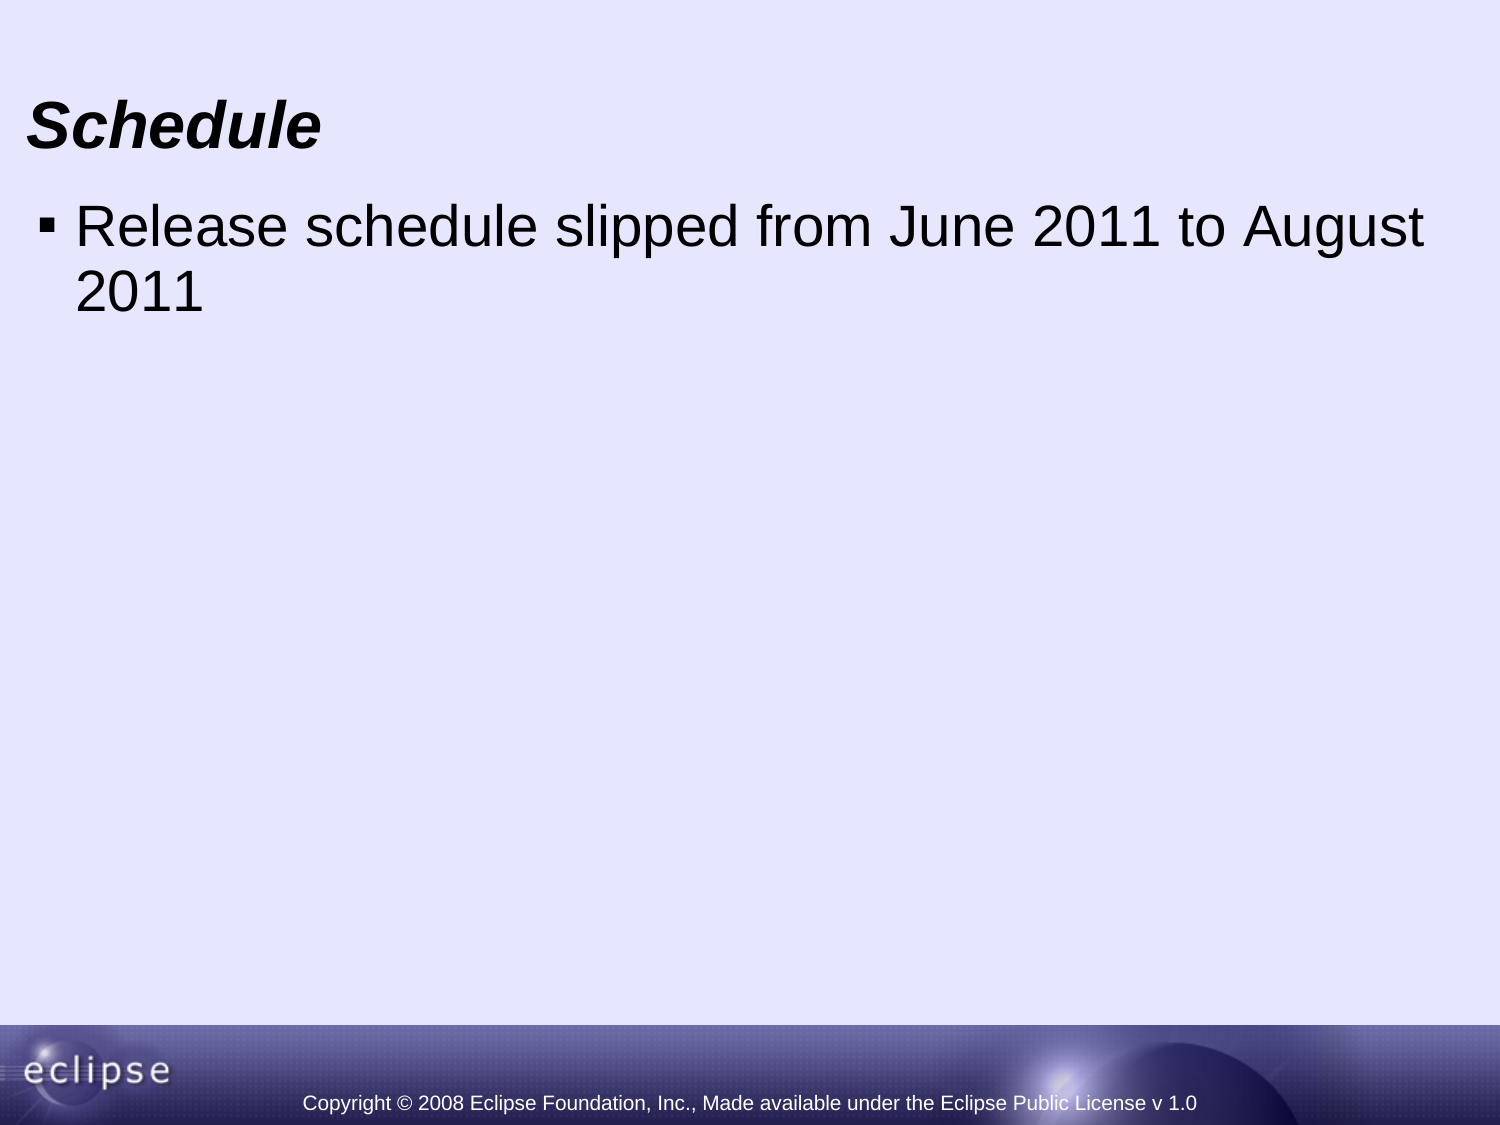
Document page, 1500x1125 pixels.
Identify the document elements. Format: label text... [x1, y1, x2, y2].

picture [0, 1025, 1500, 1125]
list Release schedule slipped from June 2011 to August 2011 [37, 193, 1463, 1027]
title Schedule [26, 84, 1474, 172]
